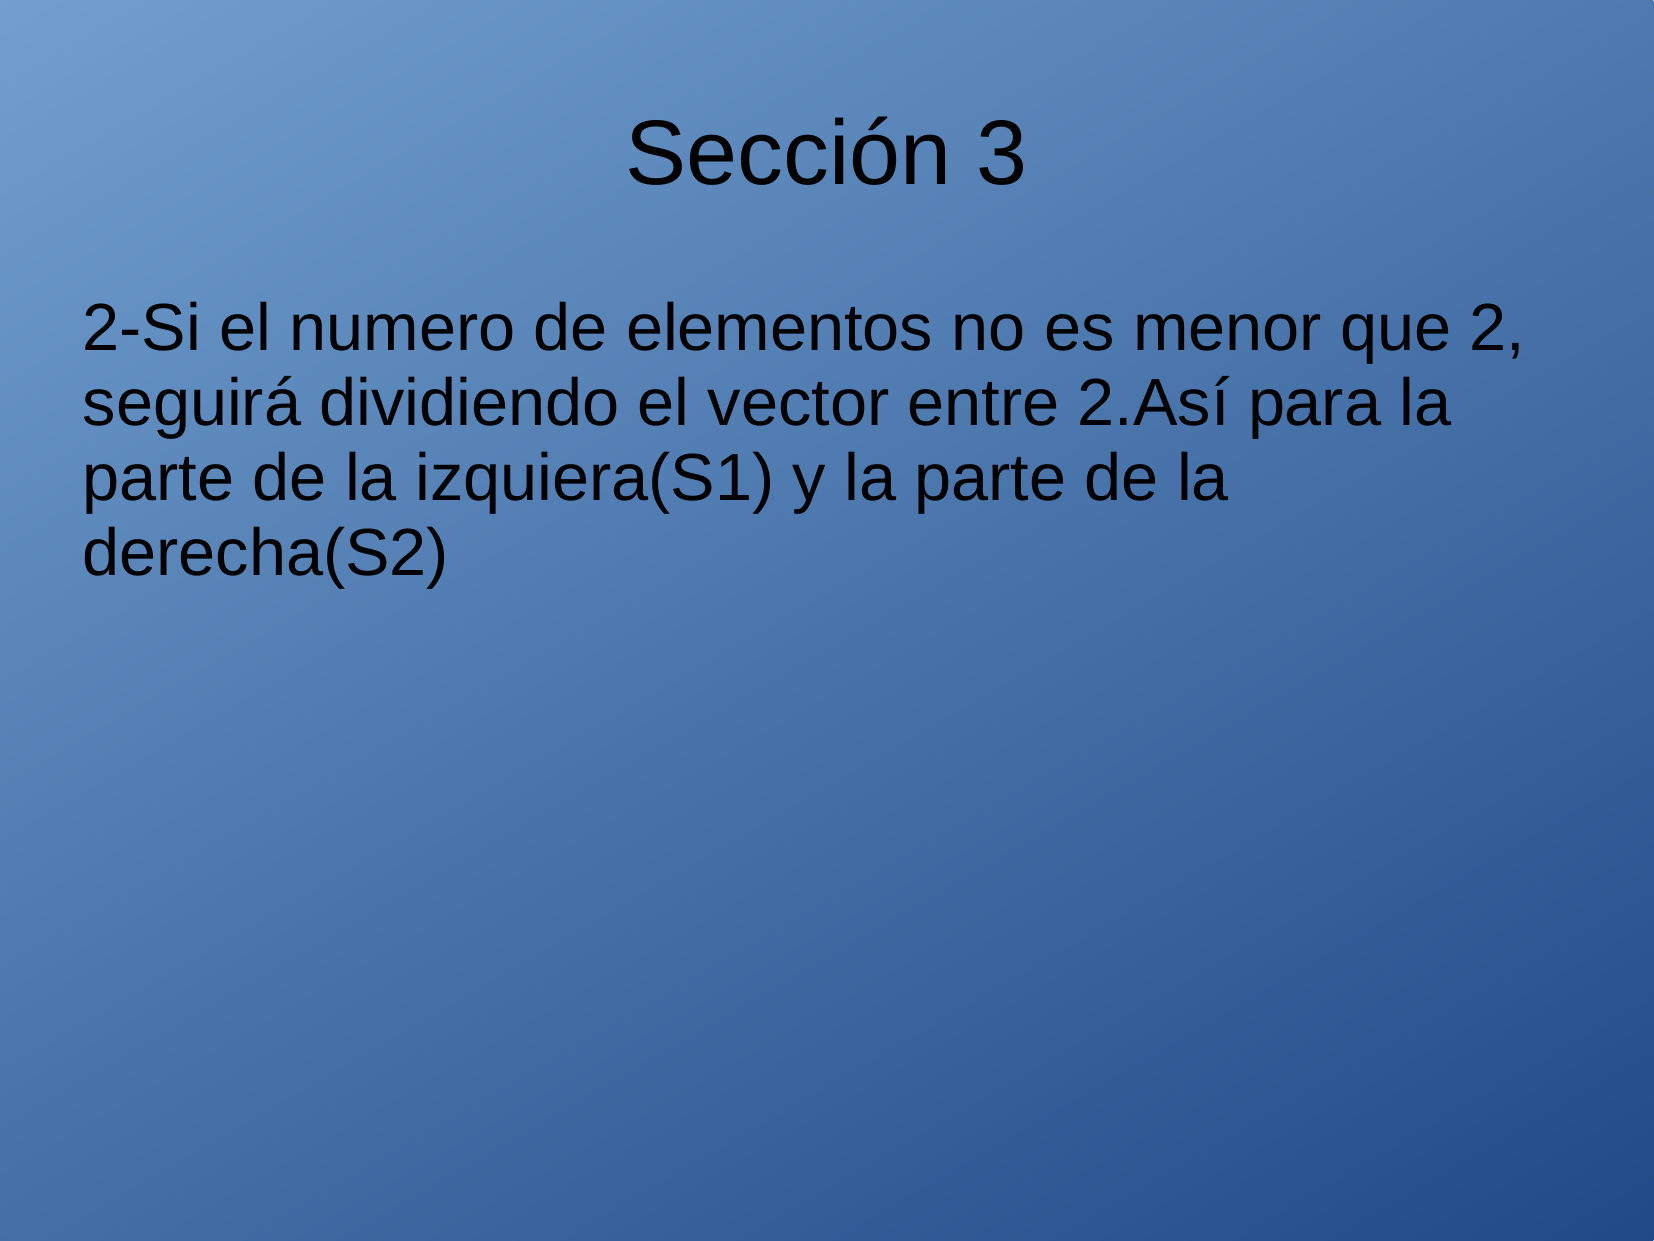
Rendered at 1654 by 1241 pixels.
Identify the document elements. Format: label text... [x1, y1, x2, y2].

title Sección 3 [82, 49, 1571, 257]
list 2-Si el numero de elementos no es menor que 2, seguirá dividiendo el vector entre 2.Así para la parte de la izquiera(S1) y la parte de la derecha(S2) [82, 290, 1571, 1010]
